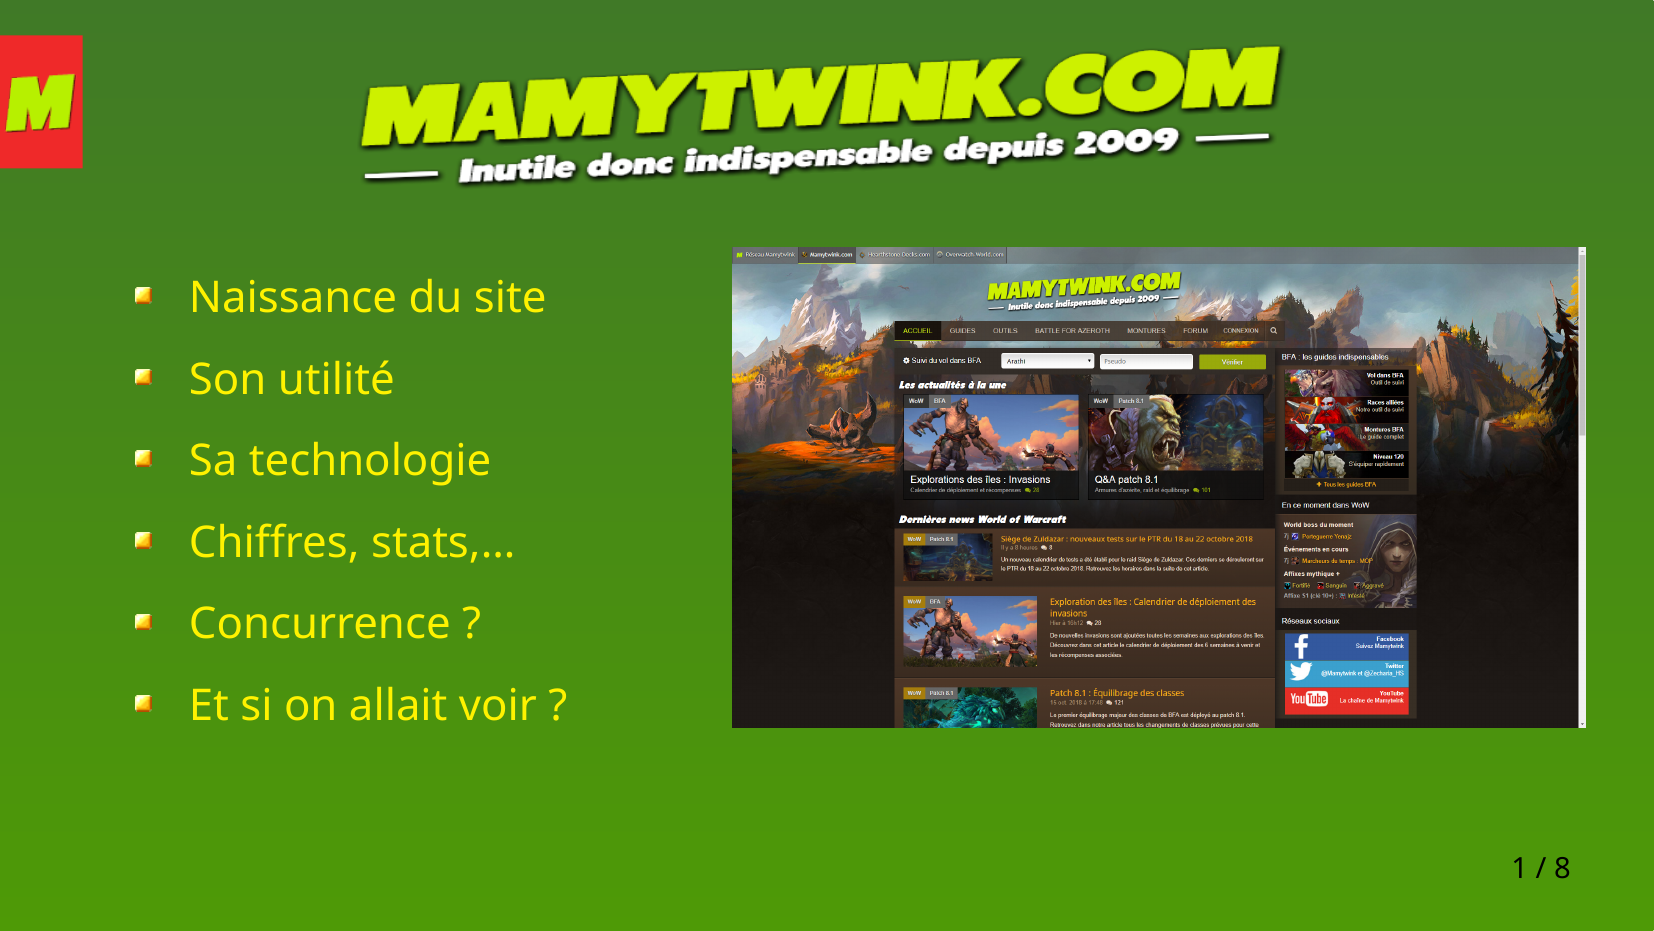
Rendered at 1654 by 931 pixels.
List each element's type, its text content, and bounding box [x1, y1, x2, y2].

list Naissance du site Son utilité Sa technologie Chiffres, stats,… Concurrence ? Et si on allait voir ? [118, 265, 1536, 806]
picture [357, 44, 1288, 190]
picture [1, 63, 80, 142]
picture [732, 247, 1586, 728]
